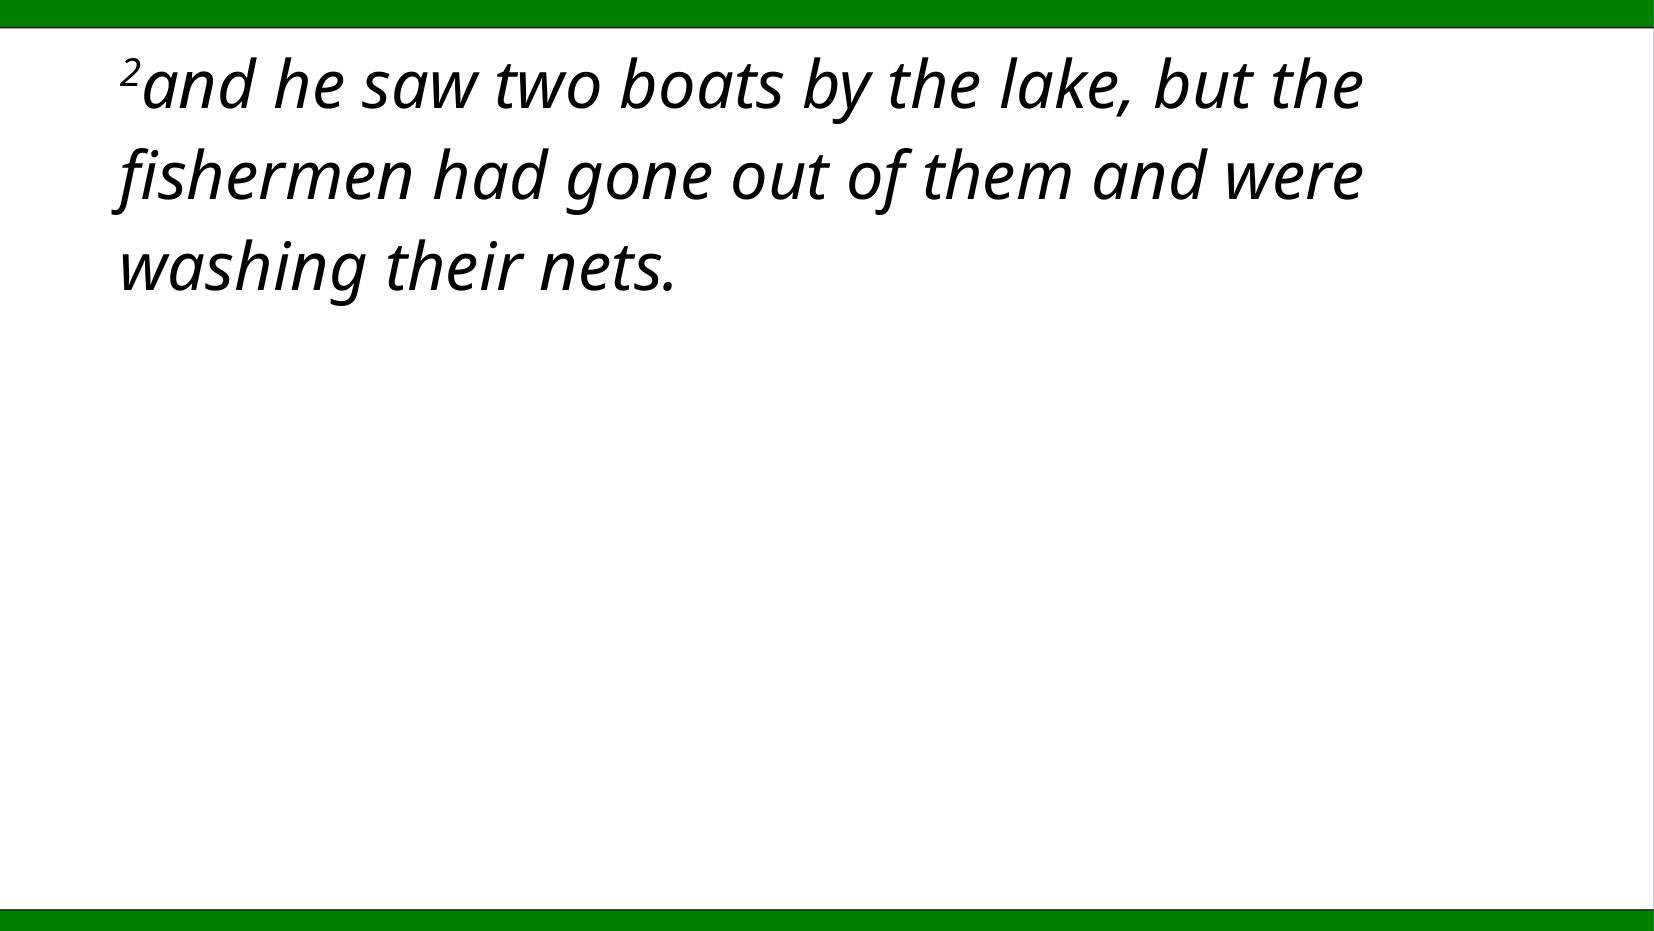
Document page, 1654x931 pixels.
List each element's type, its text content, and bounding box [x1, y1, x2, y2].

text_box 2and he saw two boats by the lake, but the fishermen had gone out of them and were washing their nets. [105, 30, 1561, 312]
picture [0, 0, 1654, 931]
